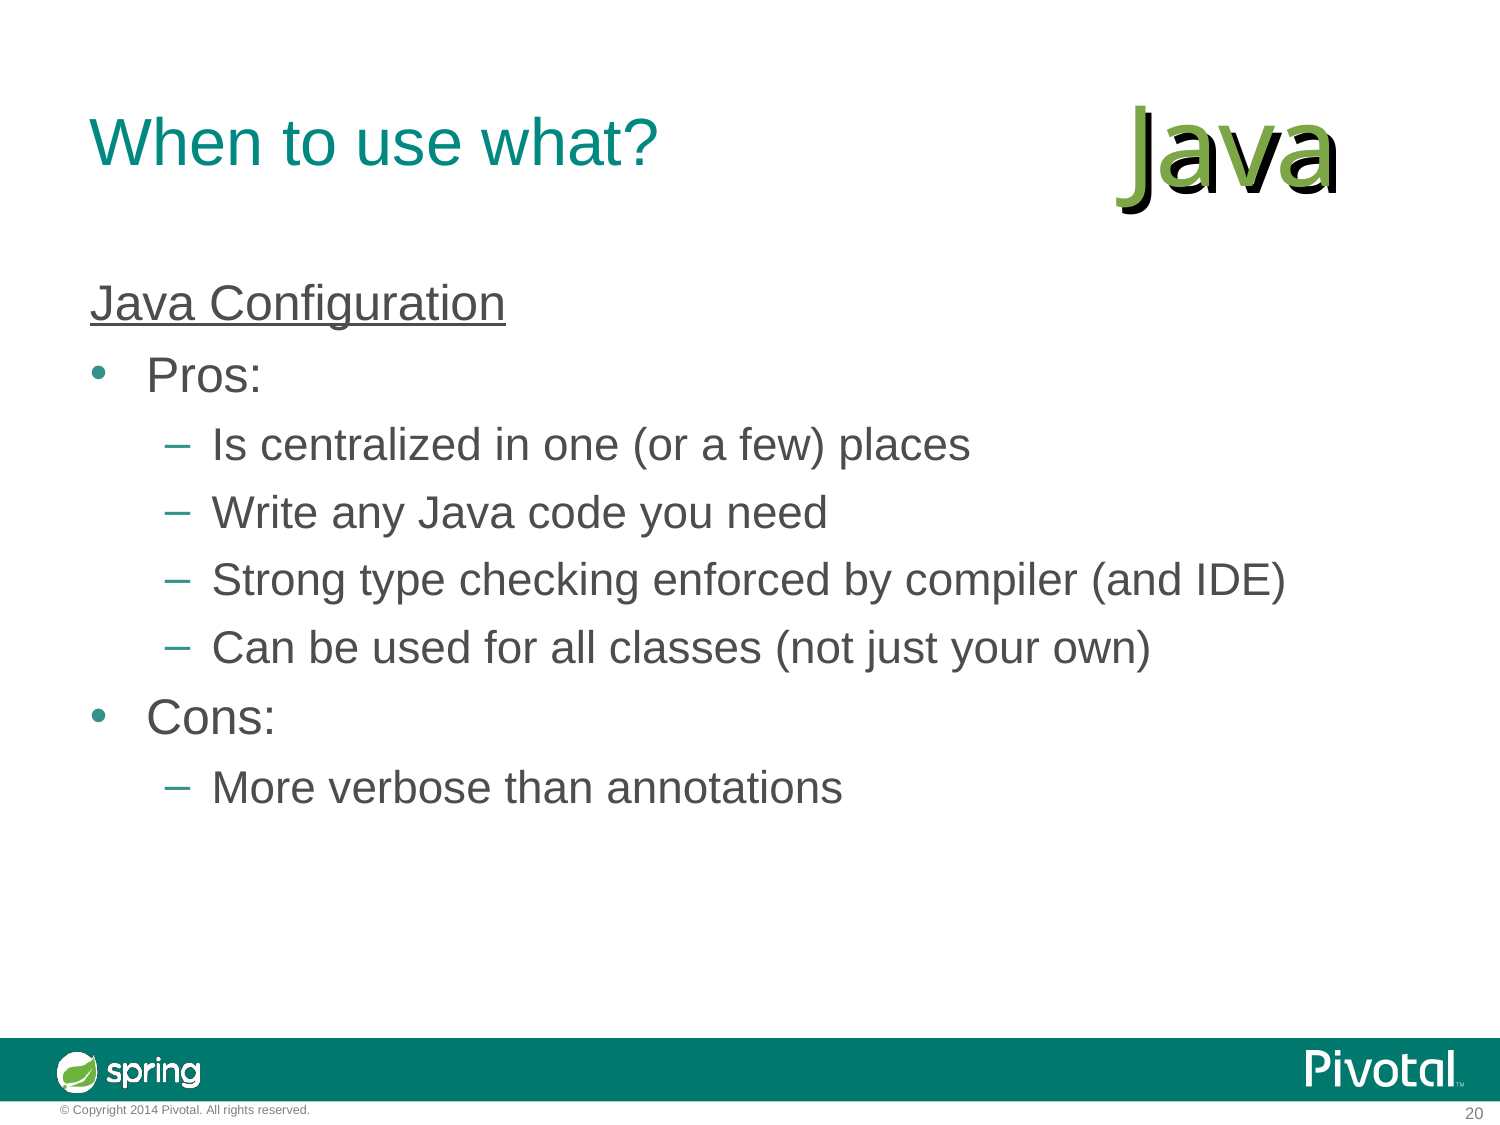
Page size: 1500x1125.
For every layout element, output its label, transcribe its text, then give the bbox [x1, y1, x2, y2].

title When to use what? [75, 45, 1426, 233]
list Java Configuration Pros: Is centralized in one (or a few) places Write any Java code you need Strong type checking enforced by compiler (and IDE) Can be used for all classes (not just your own) Cons: More verbose than annotations [75, 262, 1426, 1005]
picture [1306, 1050, 1464, 1087]
text_box Java [1110, 66, 1385, 217]
picture [32, 1041, 210, 1103]
